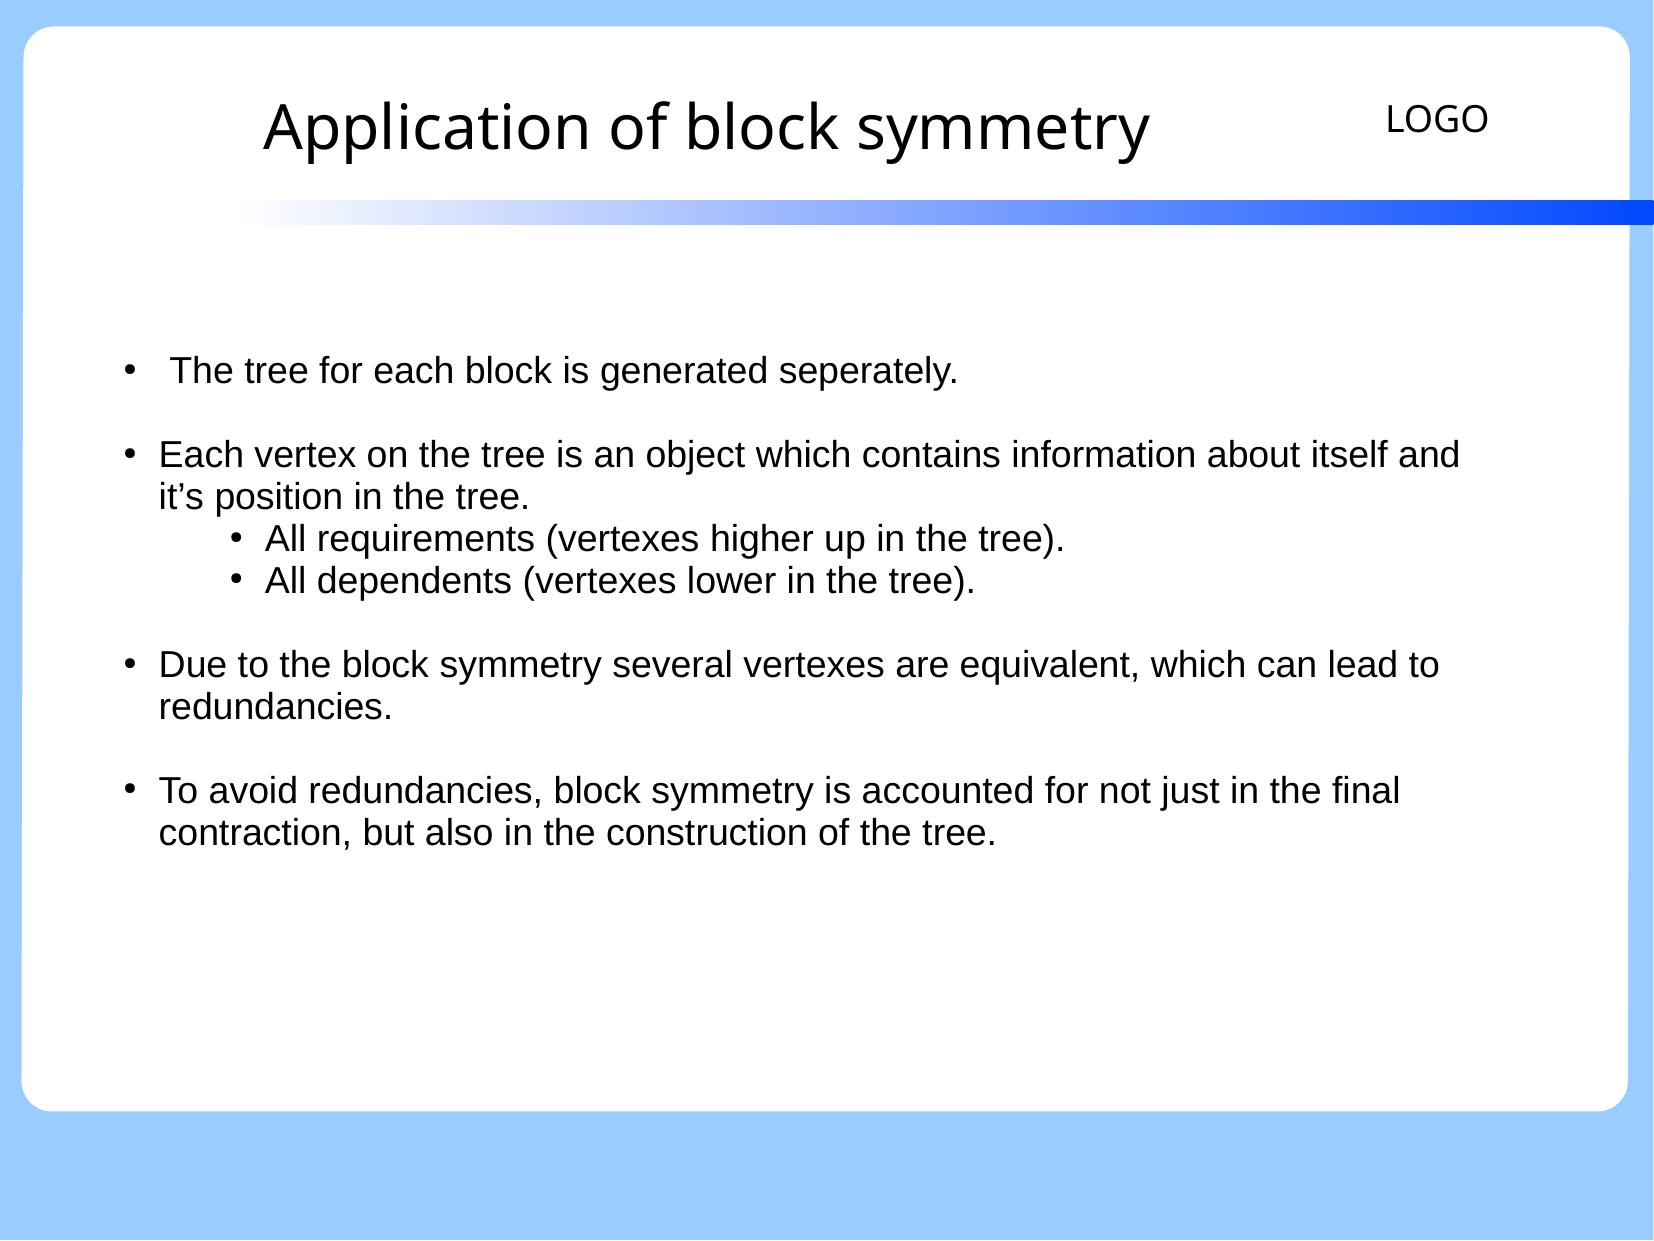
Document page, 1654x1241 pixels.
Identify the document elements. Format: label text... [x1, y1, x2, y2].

text_box The tree for each block is generated seperately. Each vertex on the tree is an object which contains information about itself and it’s position in the tree. All requirements (vertexes higher up in the tree). All dependents (vertexes lower in the tree). Due to the block symmetry several vertexes are equivalent, which can lead to redundancies. To avoid redundancies, block symmetry is accounted for not just in the final contraction, but also in the construction of the tree. [108, 300, 1505, 1113]
title Application of block symmetry [82, 49, 1332, 201]
list [59, 277, 1548, 1069]
picture [1382, 29, 1556, 195]
